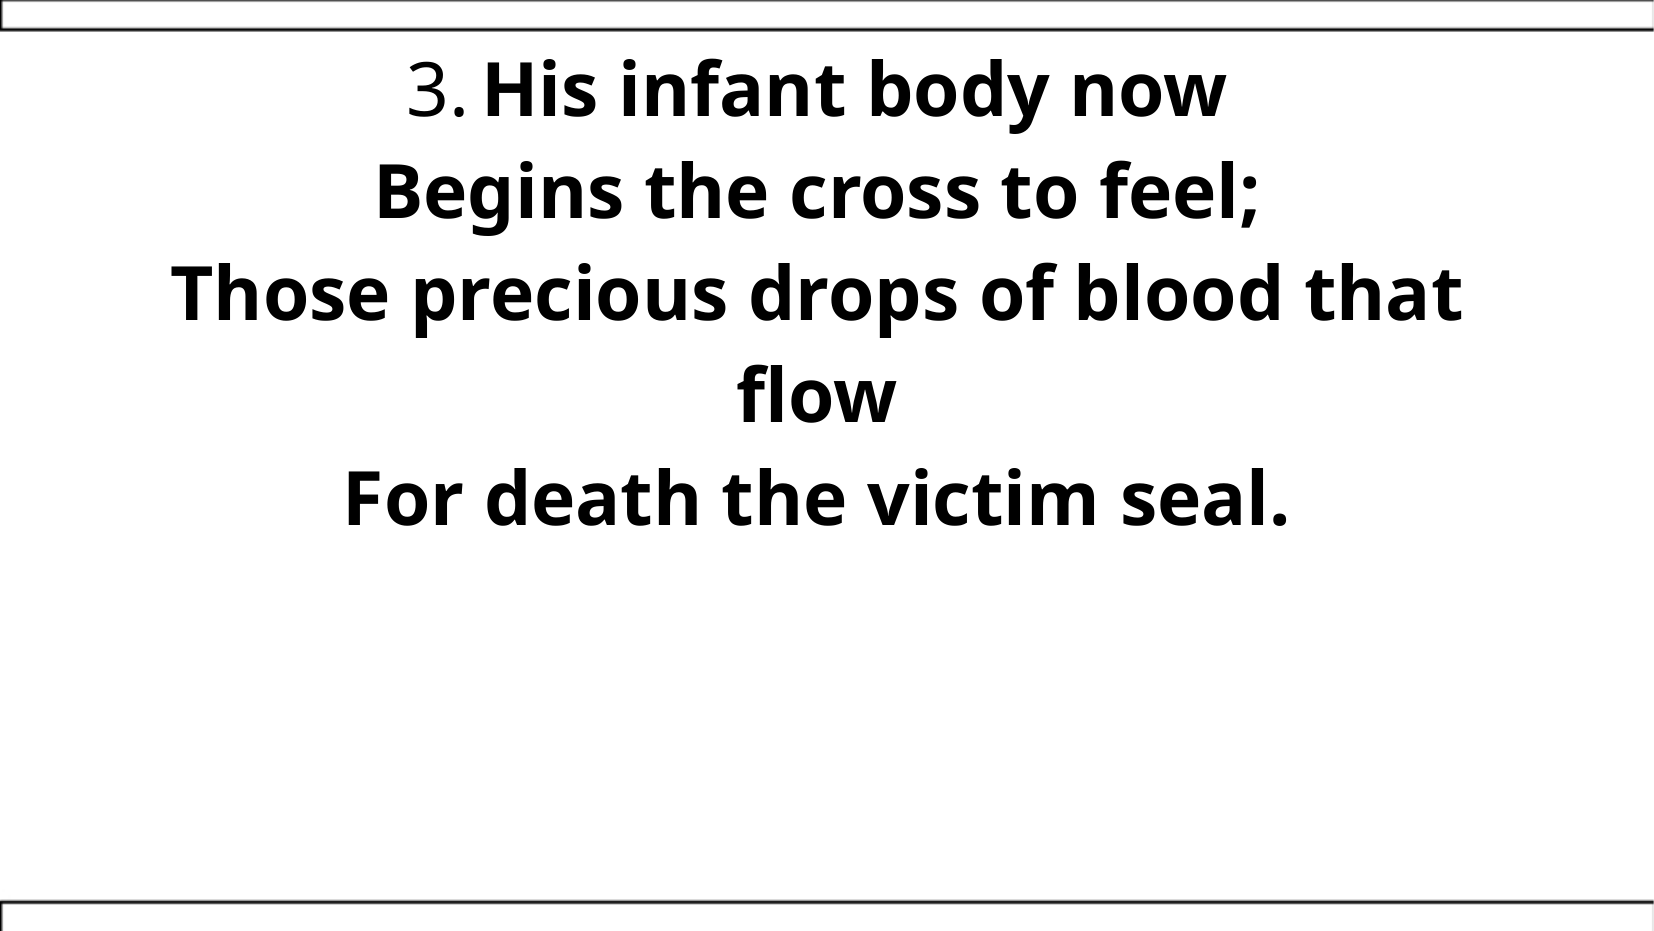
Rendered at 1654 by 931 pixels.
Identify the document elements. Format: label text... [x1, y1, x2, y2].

picture [0, 0, 1654, 931]
text_box 3. His infant body now Begins the cross to feel; Those precious drops of blood that flow For death the victim seal. [90, 28, 1546, 543]
